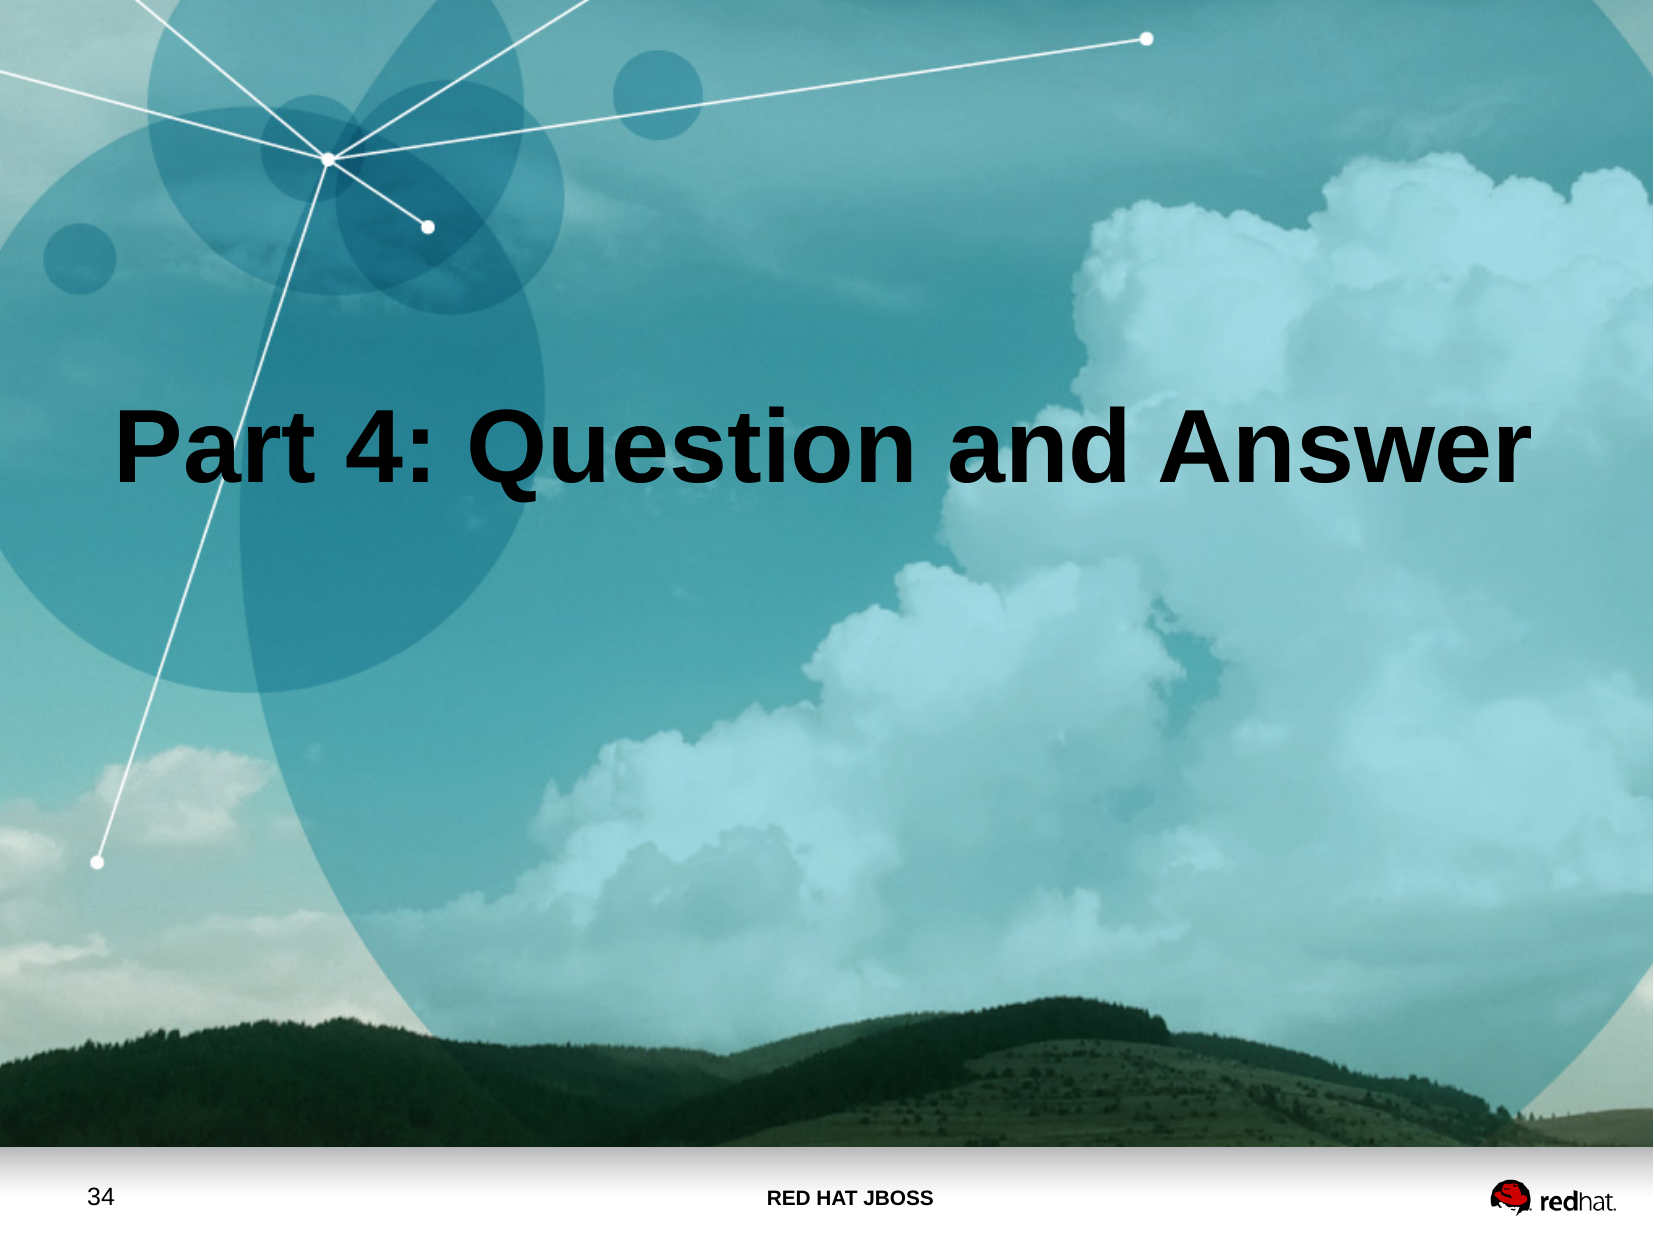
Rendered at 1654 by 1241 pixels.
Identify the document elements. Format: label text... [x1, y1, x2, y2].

picture [0, 0, 1653, 1241]
title Part 4: Question and Answer [37, 262, 1612, 863]
